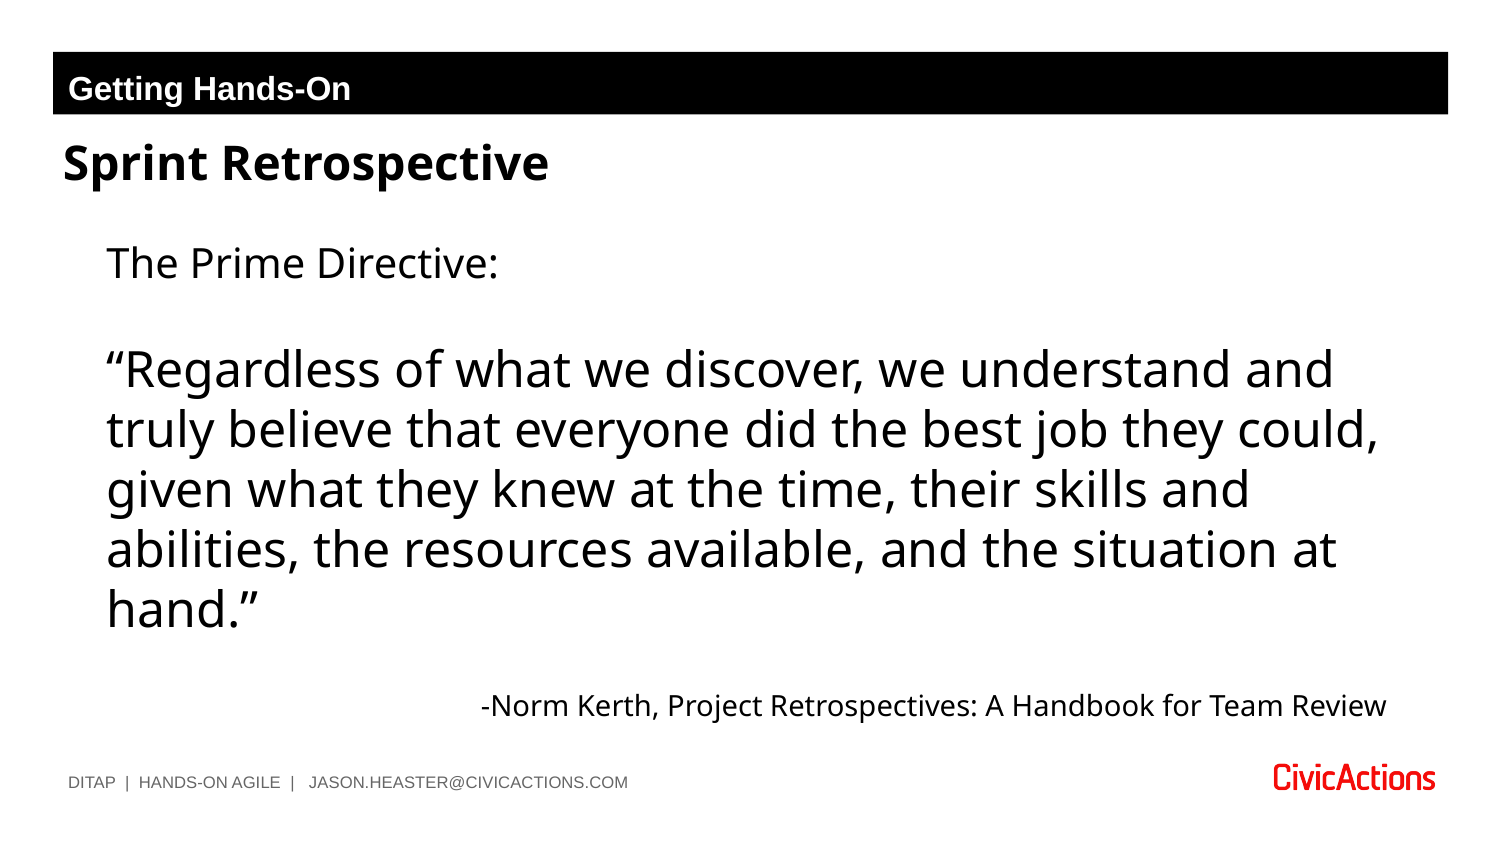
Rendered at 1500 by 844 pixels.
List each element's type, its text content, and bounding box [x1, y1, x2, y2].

picture [1271, 758, 1438, 795]
title Getting Hands-On [53, 51, 1449, 115]
list The Prime Directive: “Regardless of what we discover, we understand and truly believe that everyone did the best job they could, given what they knew at the time, their skills and abilities, the resources available, and the situation at hand.” -Norm Kerth, Project Retrospectives: A Handbook for Team Review [96, 227, 1398, 683]
list Sprint Retrospective [53, 123, 1449, 194]
